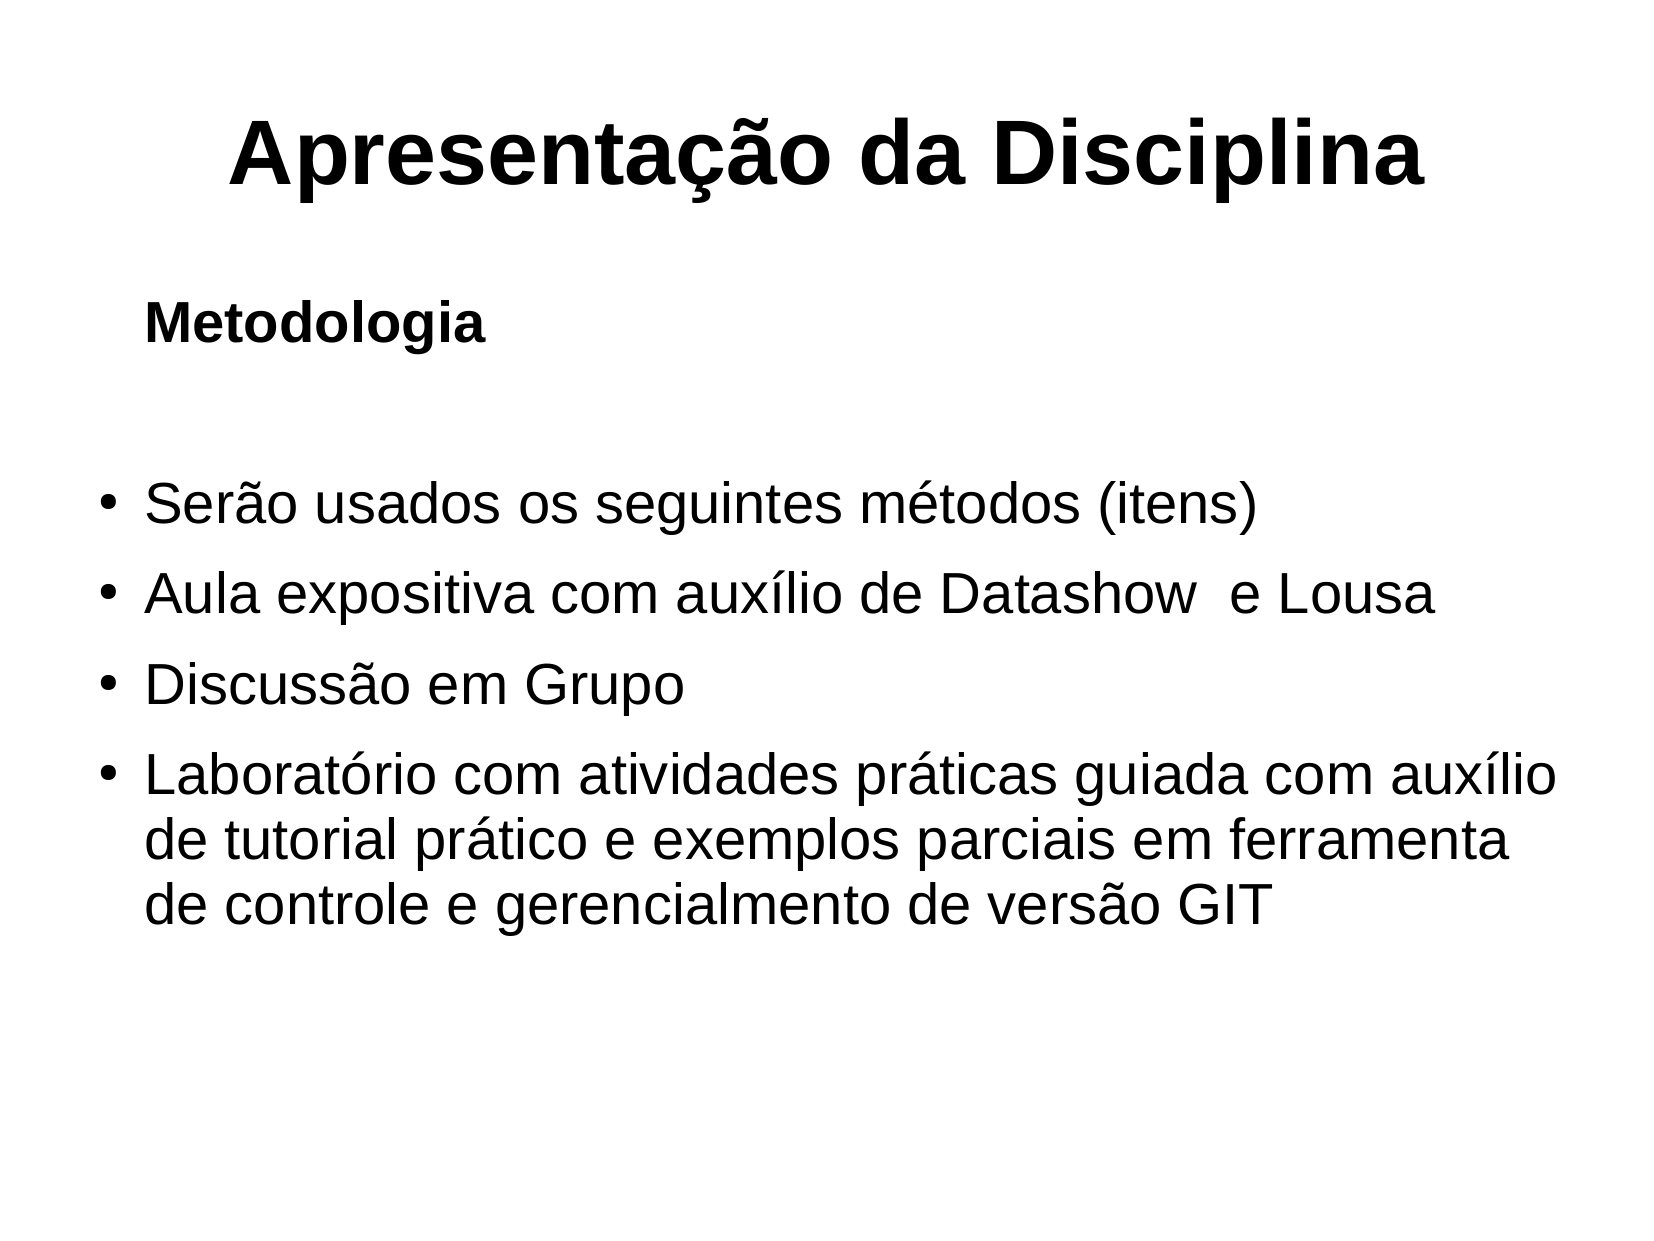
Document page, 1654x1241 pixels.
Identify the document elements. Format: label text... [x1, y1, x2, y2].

title Apresentação da Disciplina [82, 49, 1571, 257]
list Metodologia Serão usados os seguintes métodos (itens) Aula expositiva com auxílio de Datashow e Lousa Discussão em Grupo Laboratório com atividades práticas guiada com auxílio de tutorial prático e exemplos parciais em ferramenta de controle e gerencialmento de versão GIT [82, 290, 1571, 1010]
